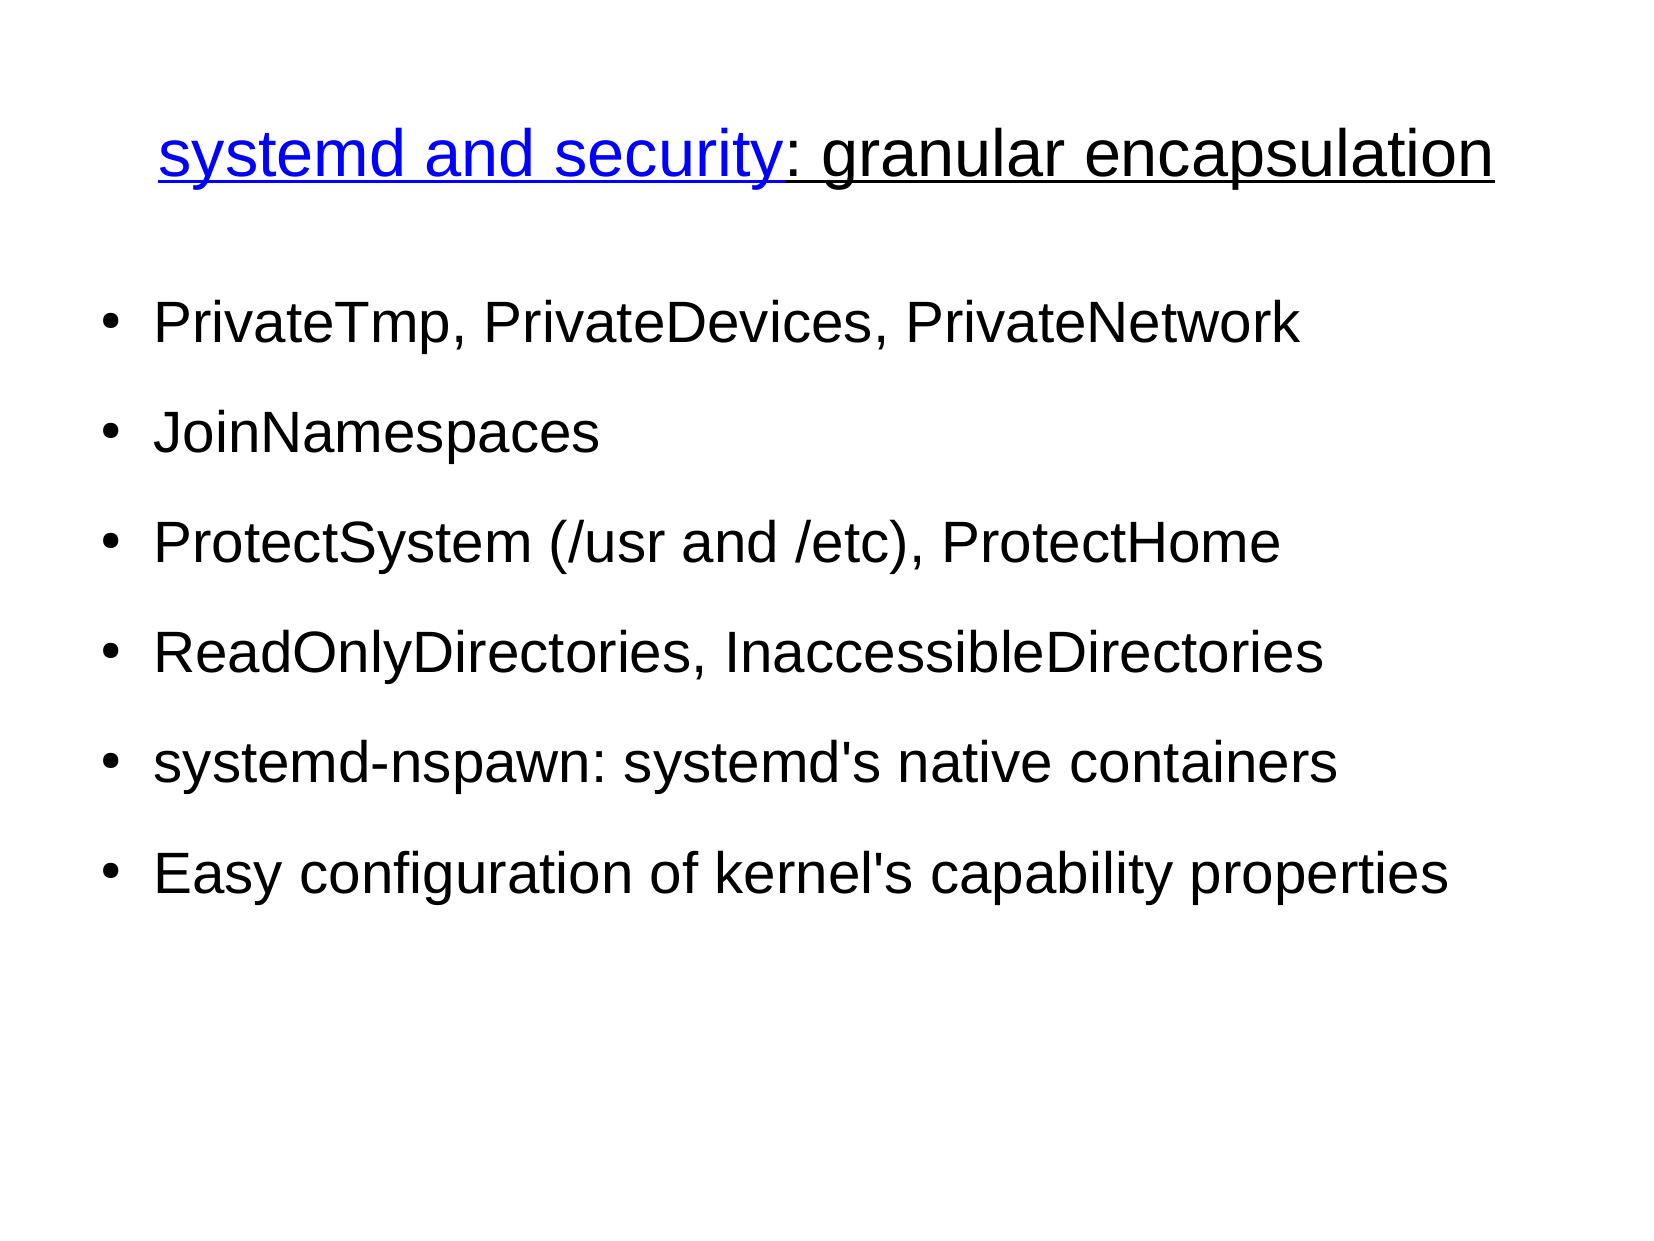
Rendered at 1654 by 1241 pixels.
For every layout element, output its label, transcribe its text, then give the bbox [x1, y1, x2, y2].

list PrivateTmp, PrivateDevices, PrivateNetwork JoinNamespaces ProtectSystem (/usr and /etc), ProtectHome ReadOnlyDirectories, InaccessibleDirectories systemd-nspawn: systemd's native containers Easy configuration of kernel's capability properties [82, 290, 1571, 1010]
title systemd and security: granular encapsulation [82, 49, 1571, 257]
